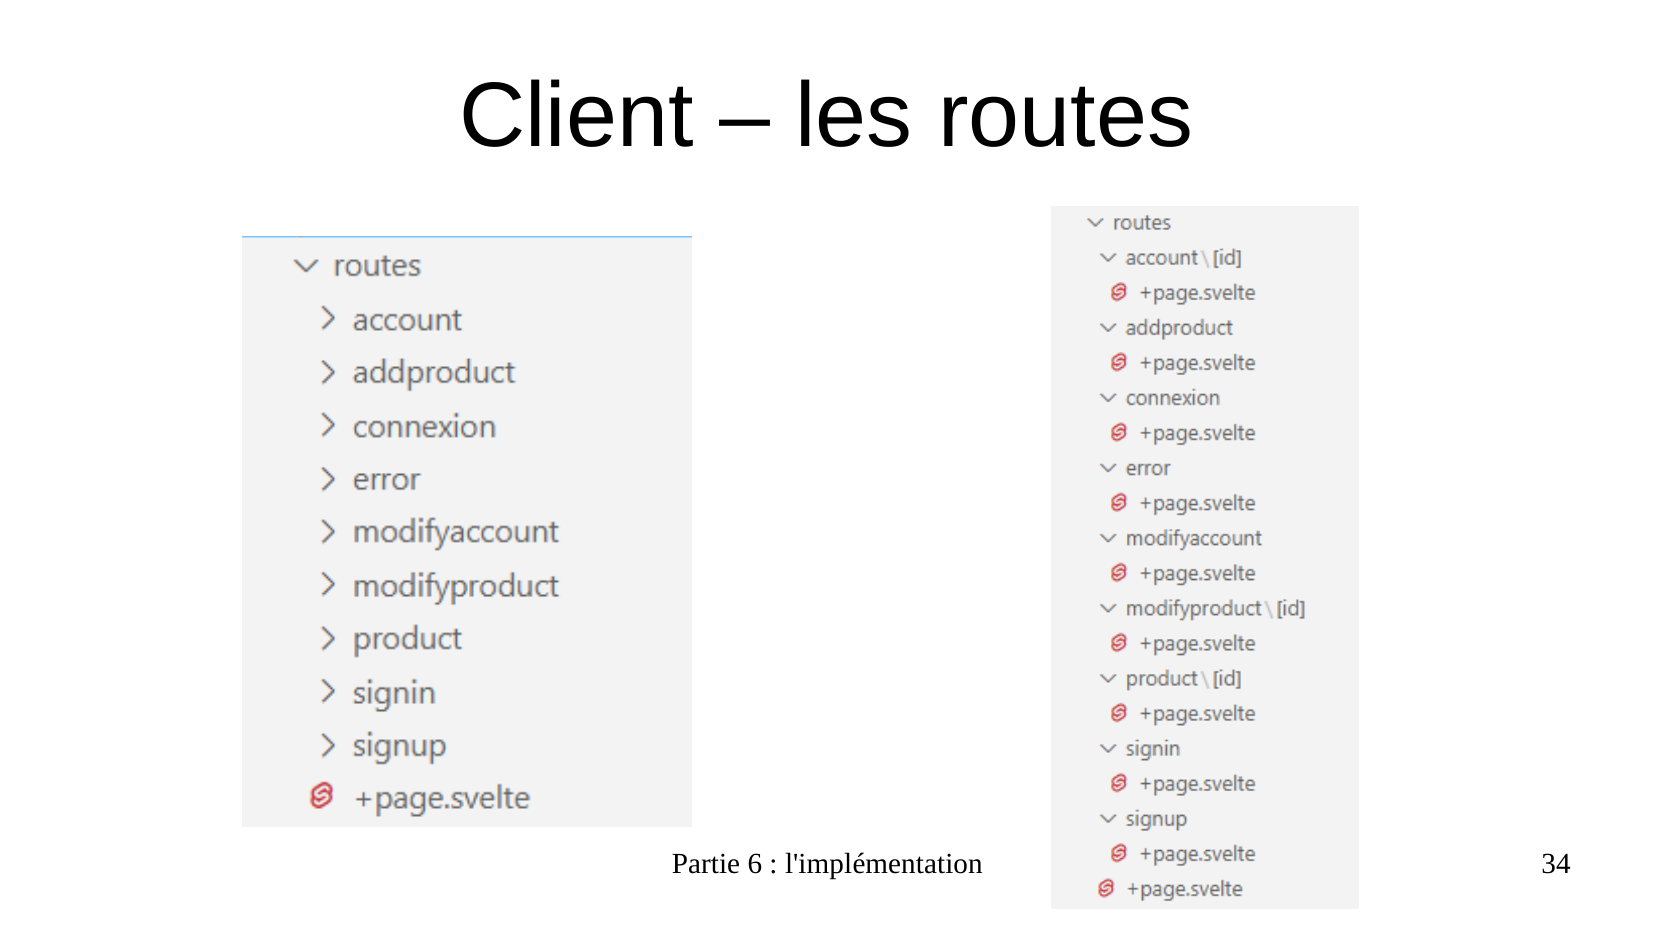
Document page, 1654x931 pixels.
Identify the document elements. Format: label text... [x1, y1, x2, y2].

title Client – les routes [82, 37, 1571, 193]
picture [1051, 206, 1359, 909]
picture [242, 236, 692, 827]
